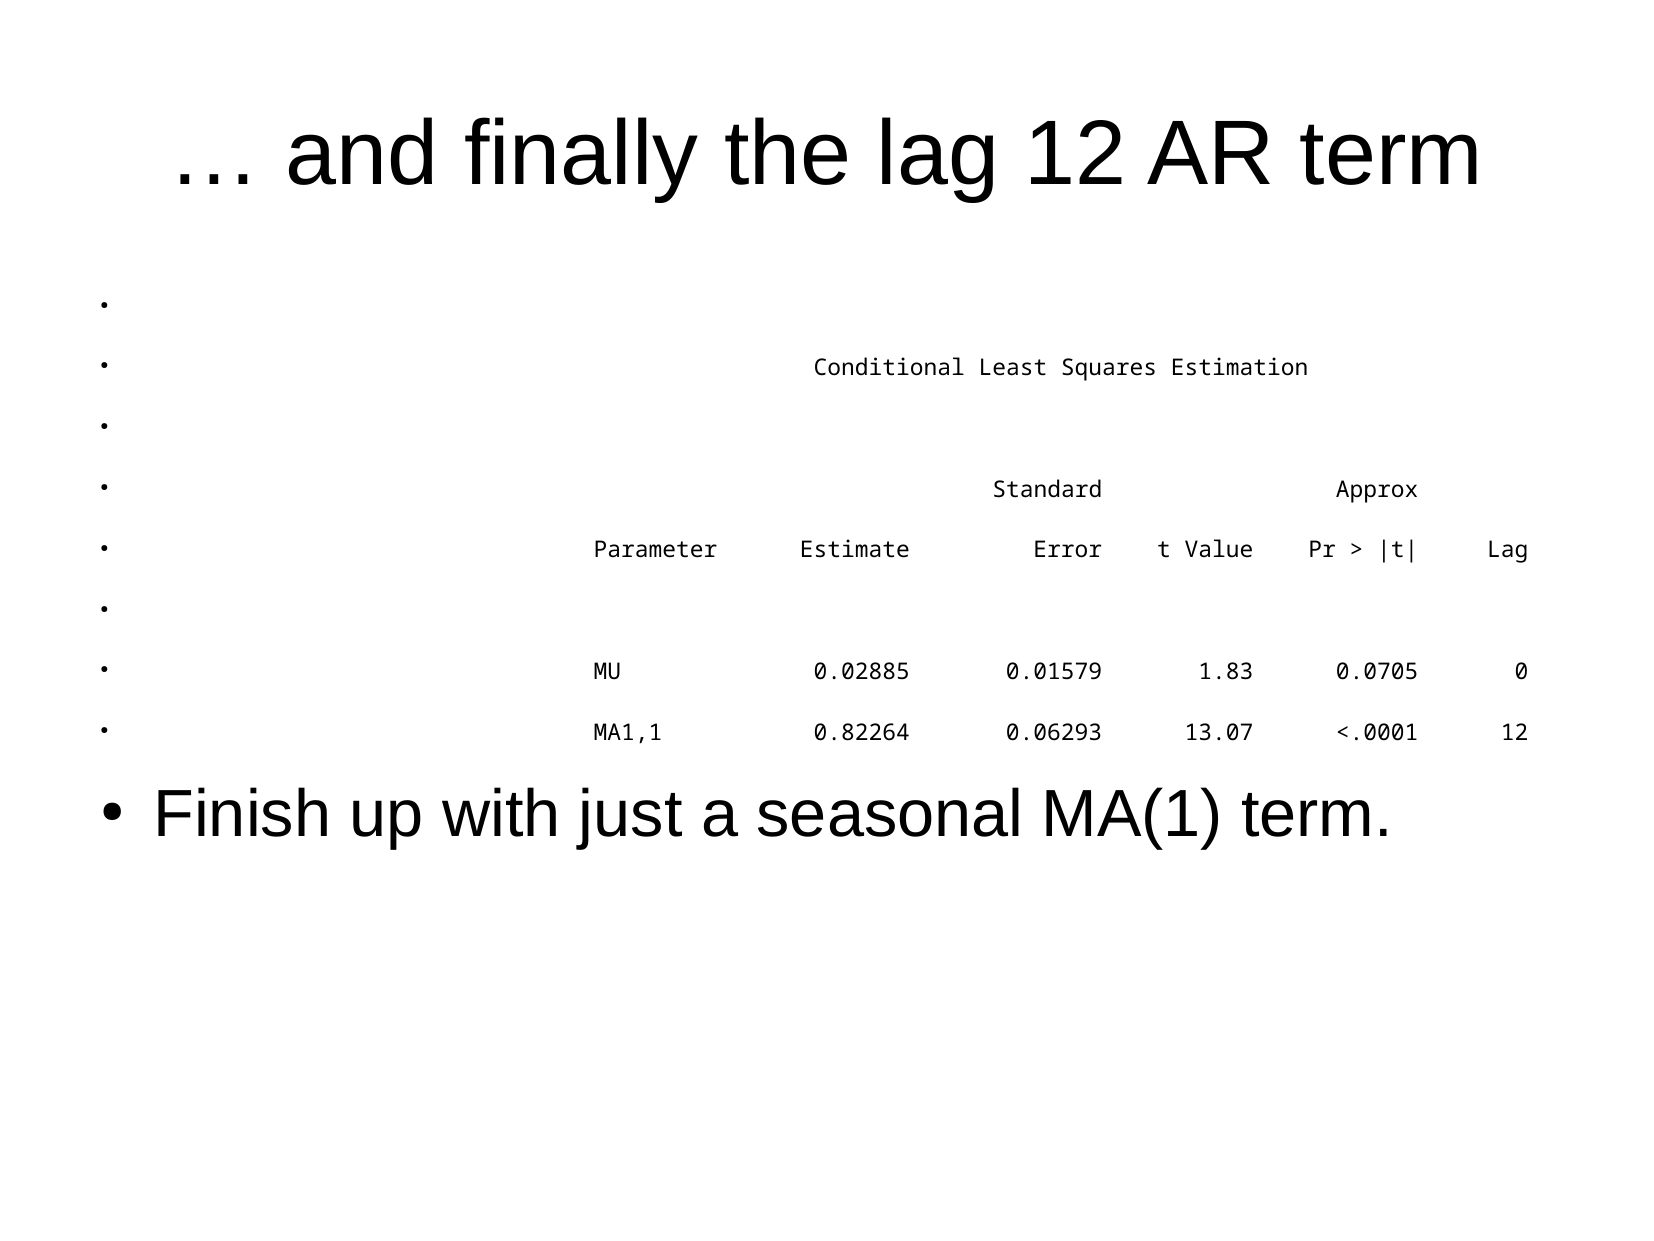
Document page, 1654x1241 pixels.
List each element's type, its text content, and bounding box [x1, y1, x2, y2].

title … and finally the lag 12 AR term [82, 56, 1571, 250]
list Conditional Least Squares Estimation Standard Approx Parameter Estimate Error t Value Pr > |t| Lag MU 0.02885 0.01579 1.83 0.0705 0 MA1,1 0.82264 0.06293 13.07 <.0001 12 Finish up with just a seasonal MA(1) term. [82, 290, 1571, 1109]
